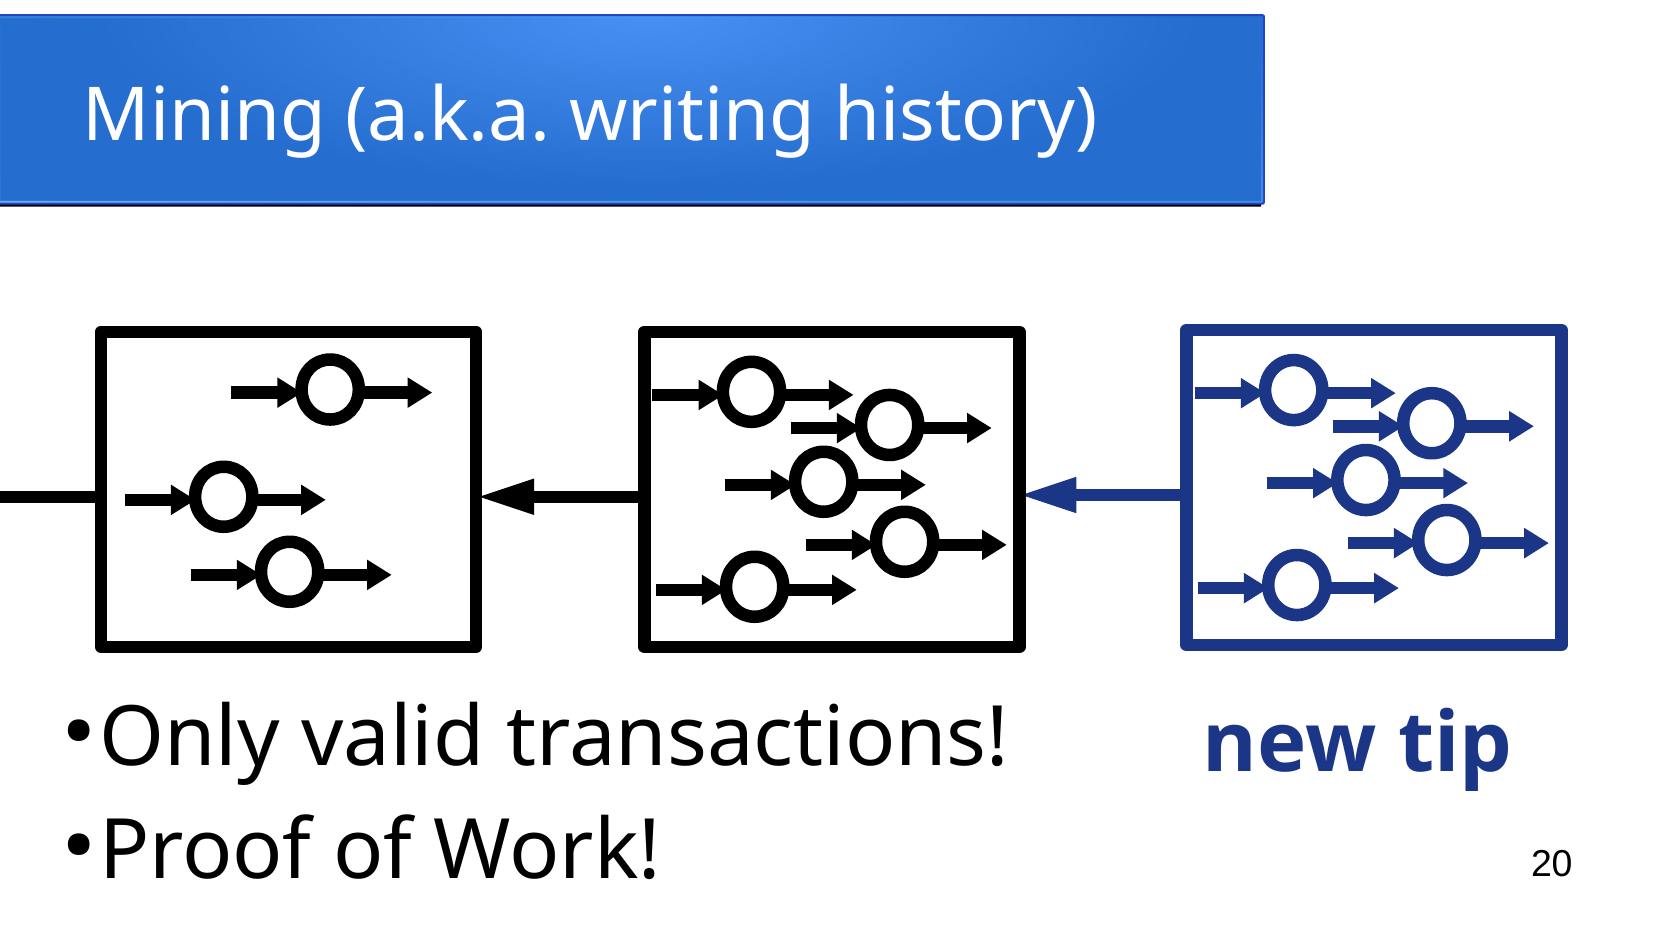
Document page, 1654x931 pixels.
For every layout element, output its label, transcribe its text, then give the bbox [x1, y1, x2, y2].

title Mining (a.k.a. writing history) [82, 35, 1235, 189]
text_box new tip [1188, 675, 1594, 802]
picture [0, 325, 1026, 654]
text_box Only valid transactions! Proof of Work! [49, 668, 1040, 902]
